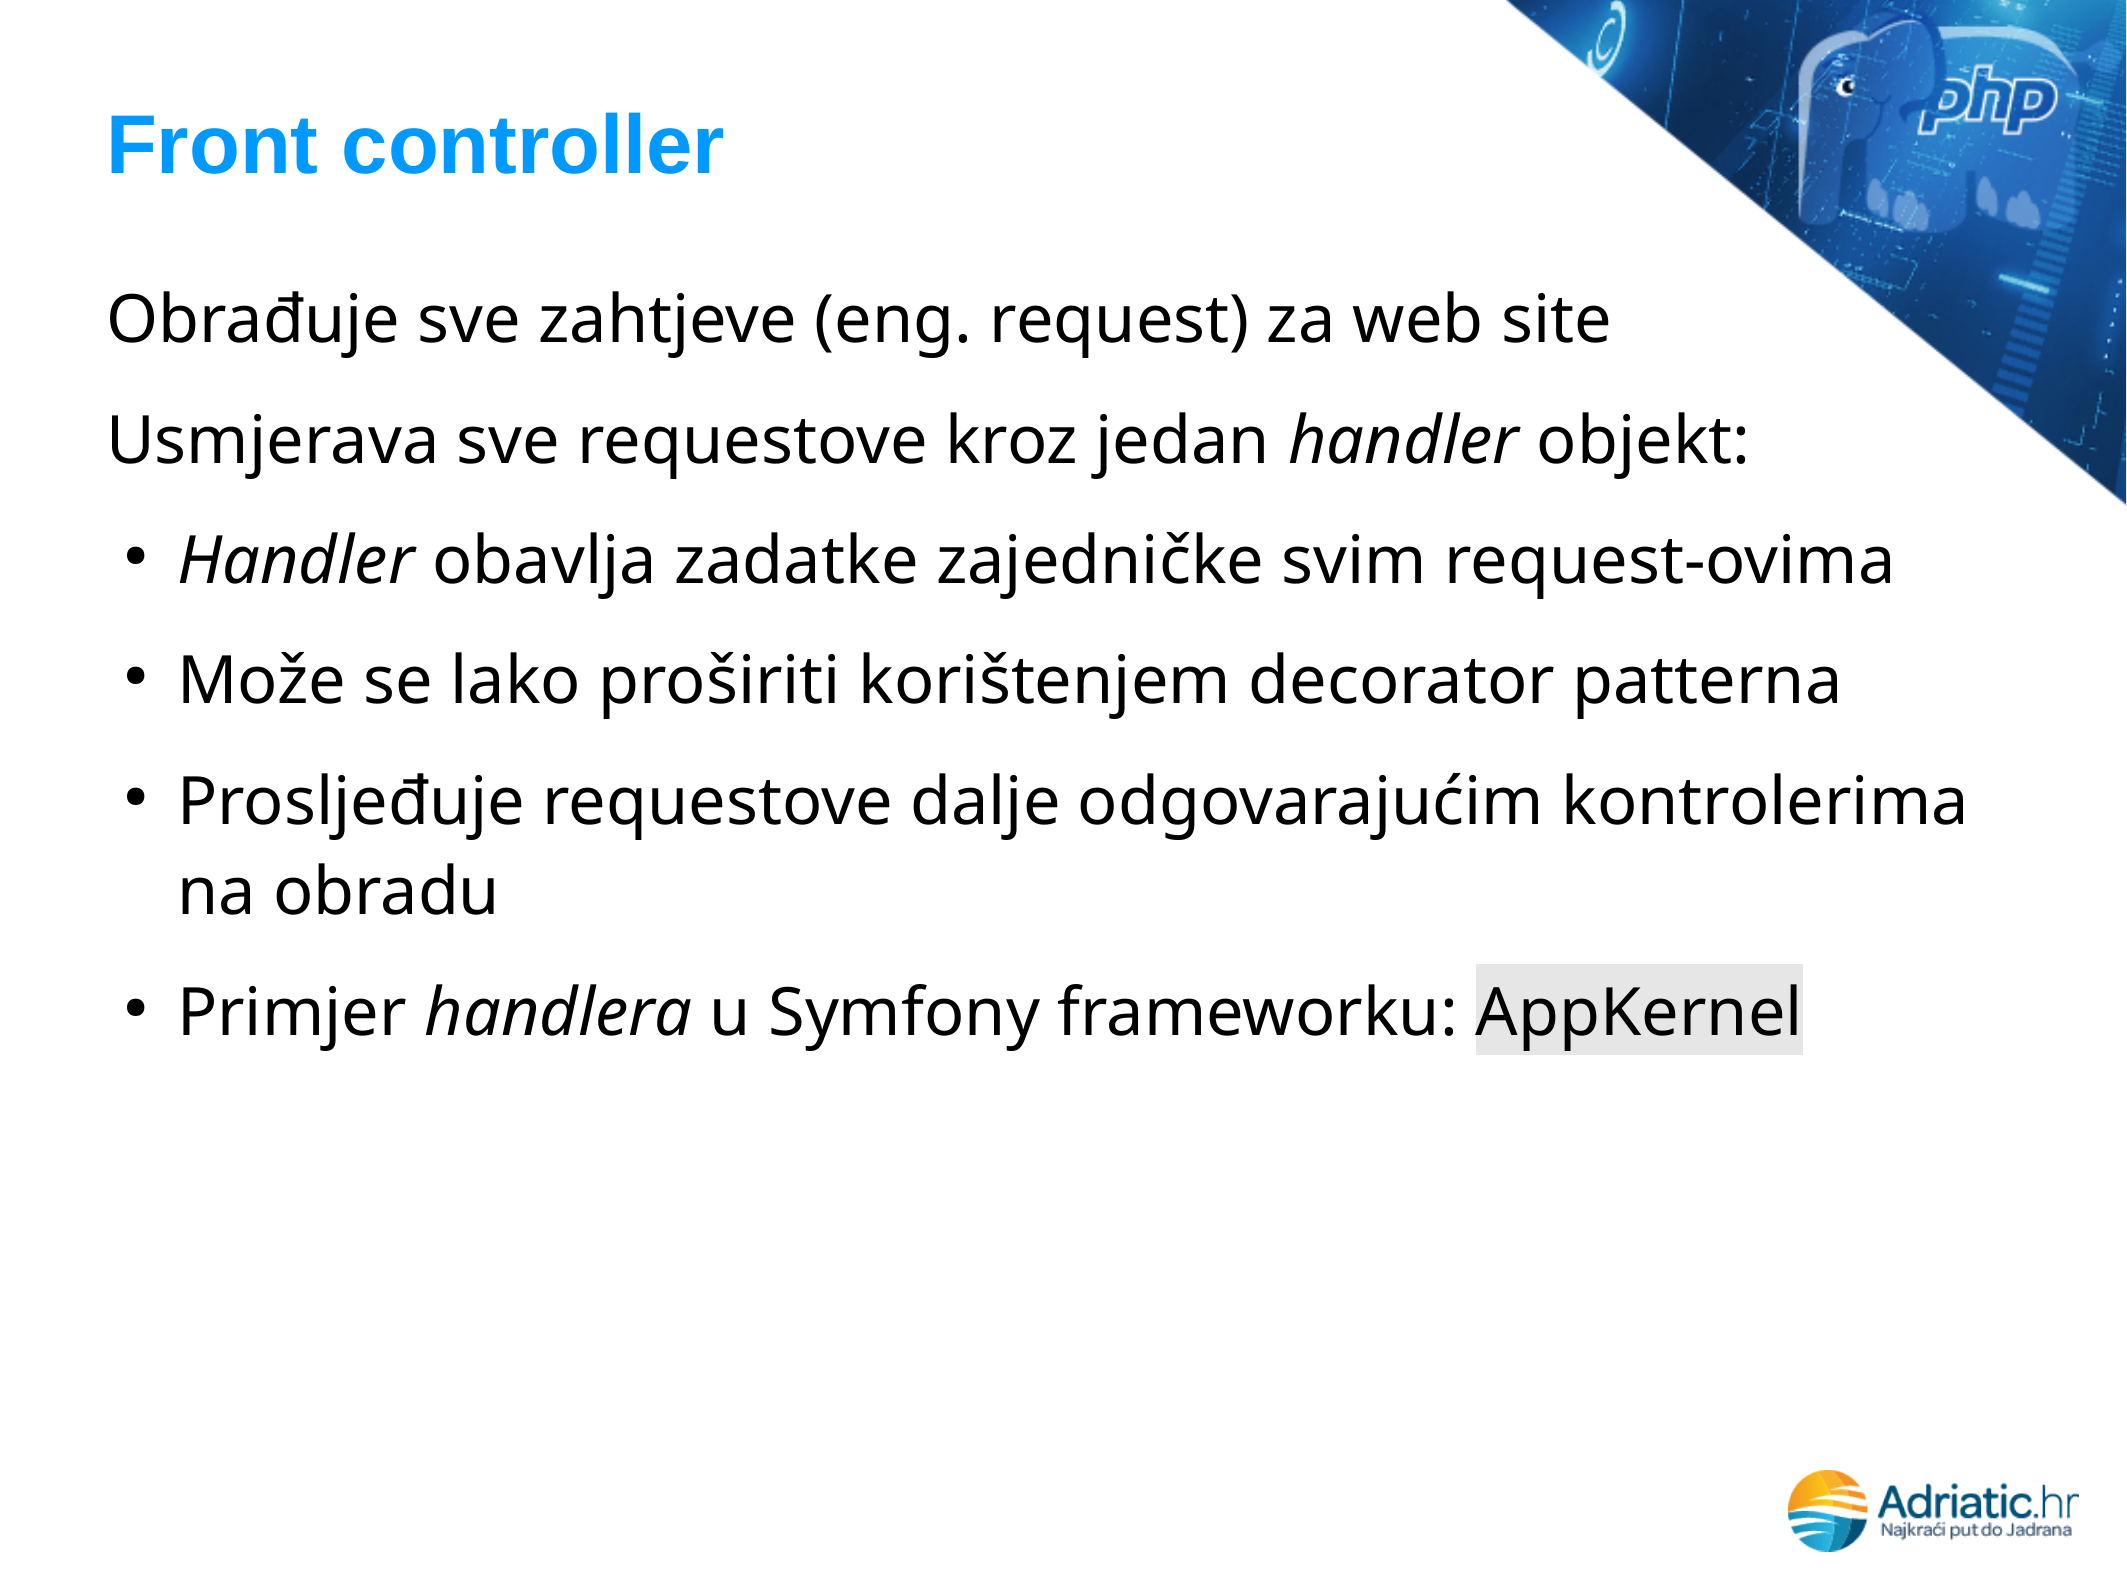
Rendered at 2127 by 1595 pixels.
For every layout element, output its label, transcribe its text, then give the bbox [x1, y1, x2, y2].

title Front controller [106, 70, 1630, 219]
picture [1788, 1470, 2079, 1552]
picture [1505, 0, 2127, 625]
list Obrađuje sve zahtjeve (eng. request) za web site Usmjerava sve requestove kroz jedan handler objekt: Handler obavlja zadatke zajedničke svim request-ovima Može se lako proširiti korištenjem decorator patterna Prosljeđuje requestove dalje odgovarajućim kontrolerima na obradu Primjer handlera u Symfony frameworku: AppKernel [106, 271, 2020, 1453]
